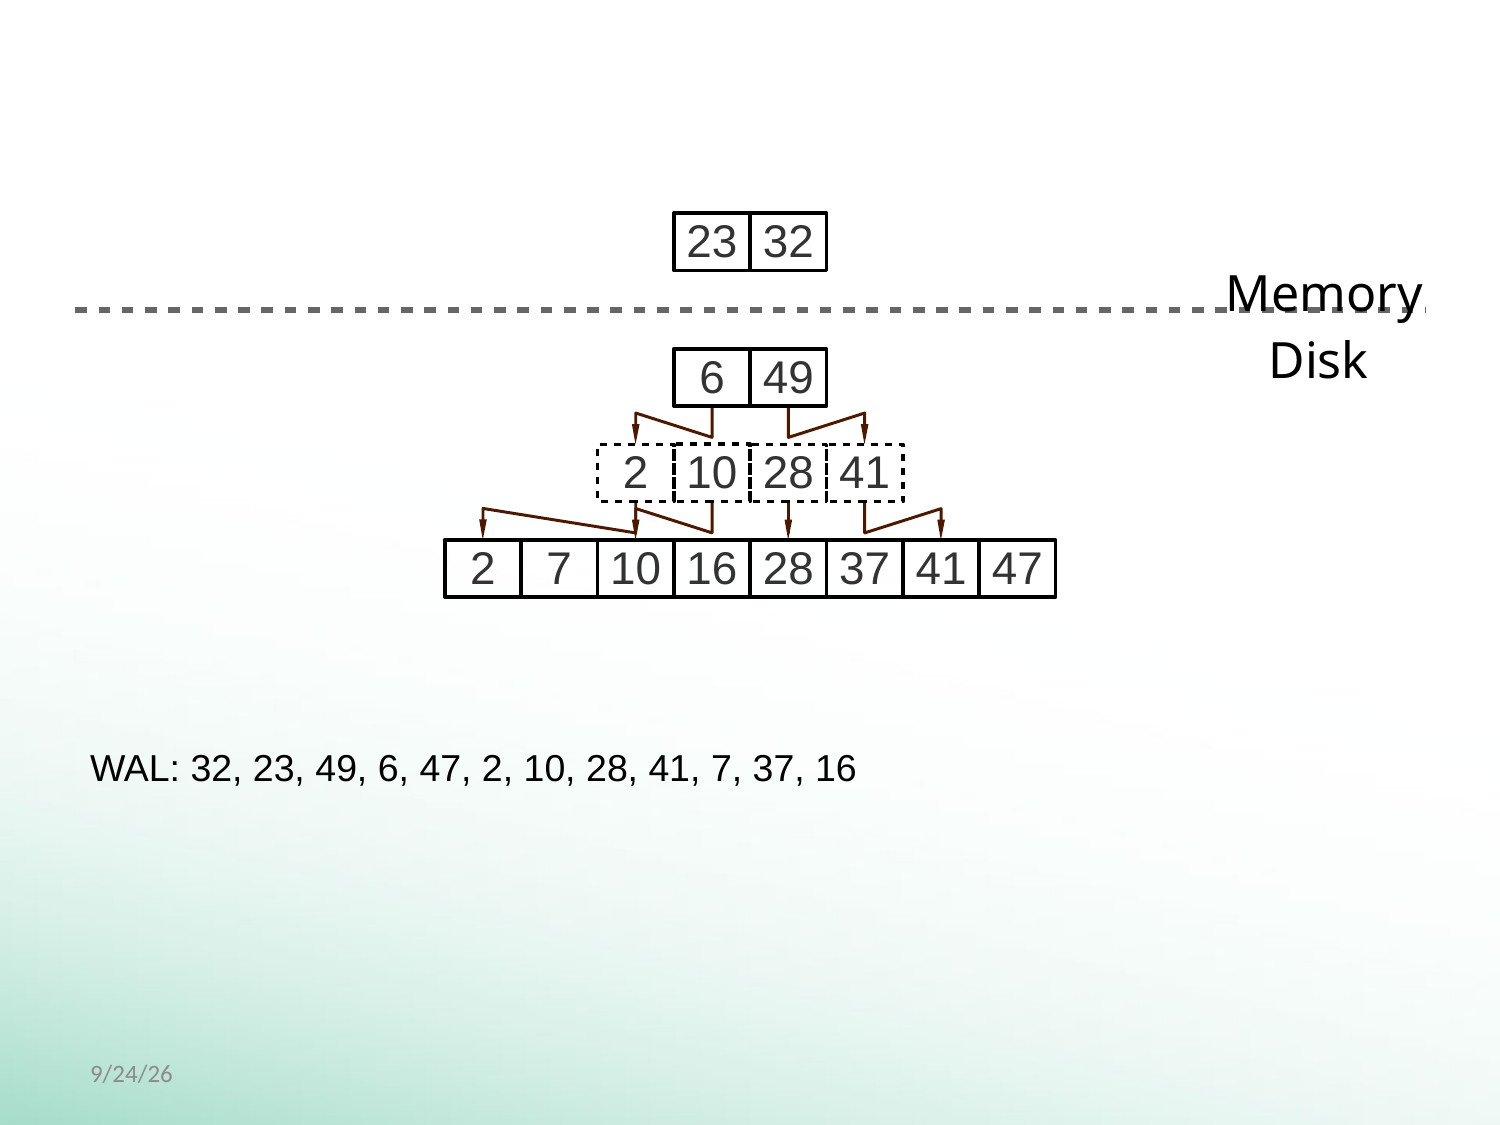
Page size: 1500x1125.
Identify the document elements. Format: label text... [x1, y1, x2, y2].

text_box 2 [597, 444, 673, 502]
text_box 7 [521, 539, 597, 598]
text_box Disk [1253, 317, 1392, 394]
picture [0, 0, 1500, 1125]
text_box Memory [1210, 250, 1443, 327]
text_box 6 [673, 348, 750, 407]
text_box 49 [750, 348, 827, 407]
text_box 47 [979, 539, 1056, 598]
text_box 10 [597, 539, 673, 598]
text_box 23 [673, 213, 750, 271]
text_box 10 [673, 444, 750, 502]
text_box 41 [902, 539, 979, 598]
text_box 2 [444, 539, 521, 598]
text_box 41 [826, 444, 903, 502]
text_box WAL: 32, 23, 49, 6, 47, 2, 10, 28, 41, 7, 37, 16 [75, 740, 1361, 797]
text_box 16 [673, 539, 750, 598]
text_box 37 [826, 539, 902, 598]
text_box 32 [750, 213, 827, 271]
text_box 28 [750, 539, 826, 598]
text_box 28 [750, 444, 826, 502]
